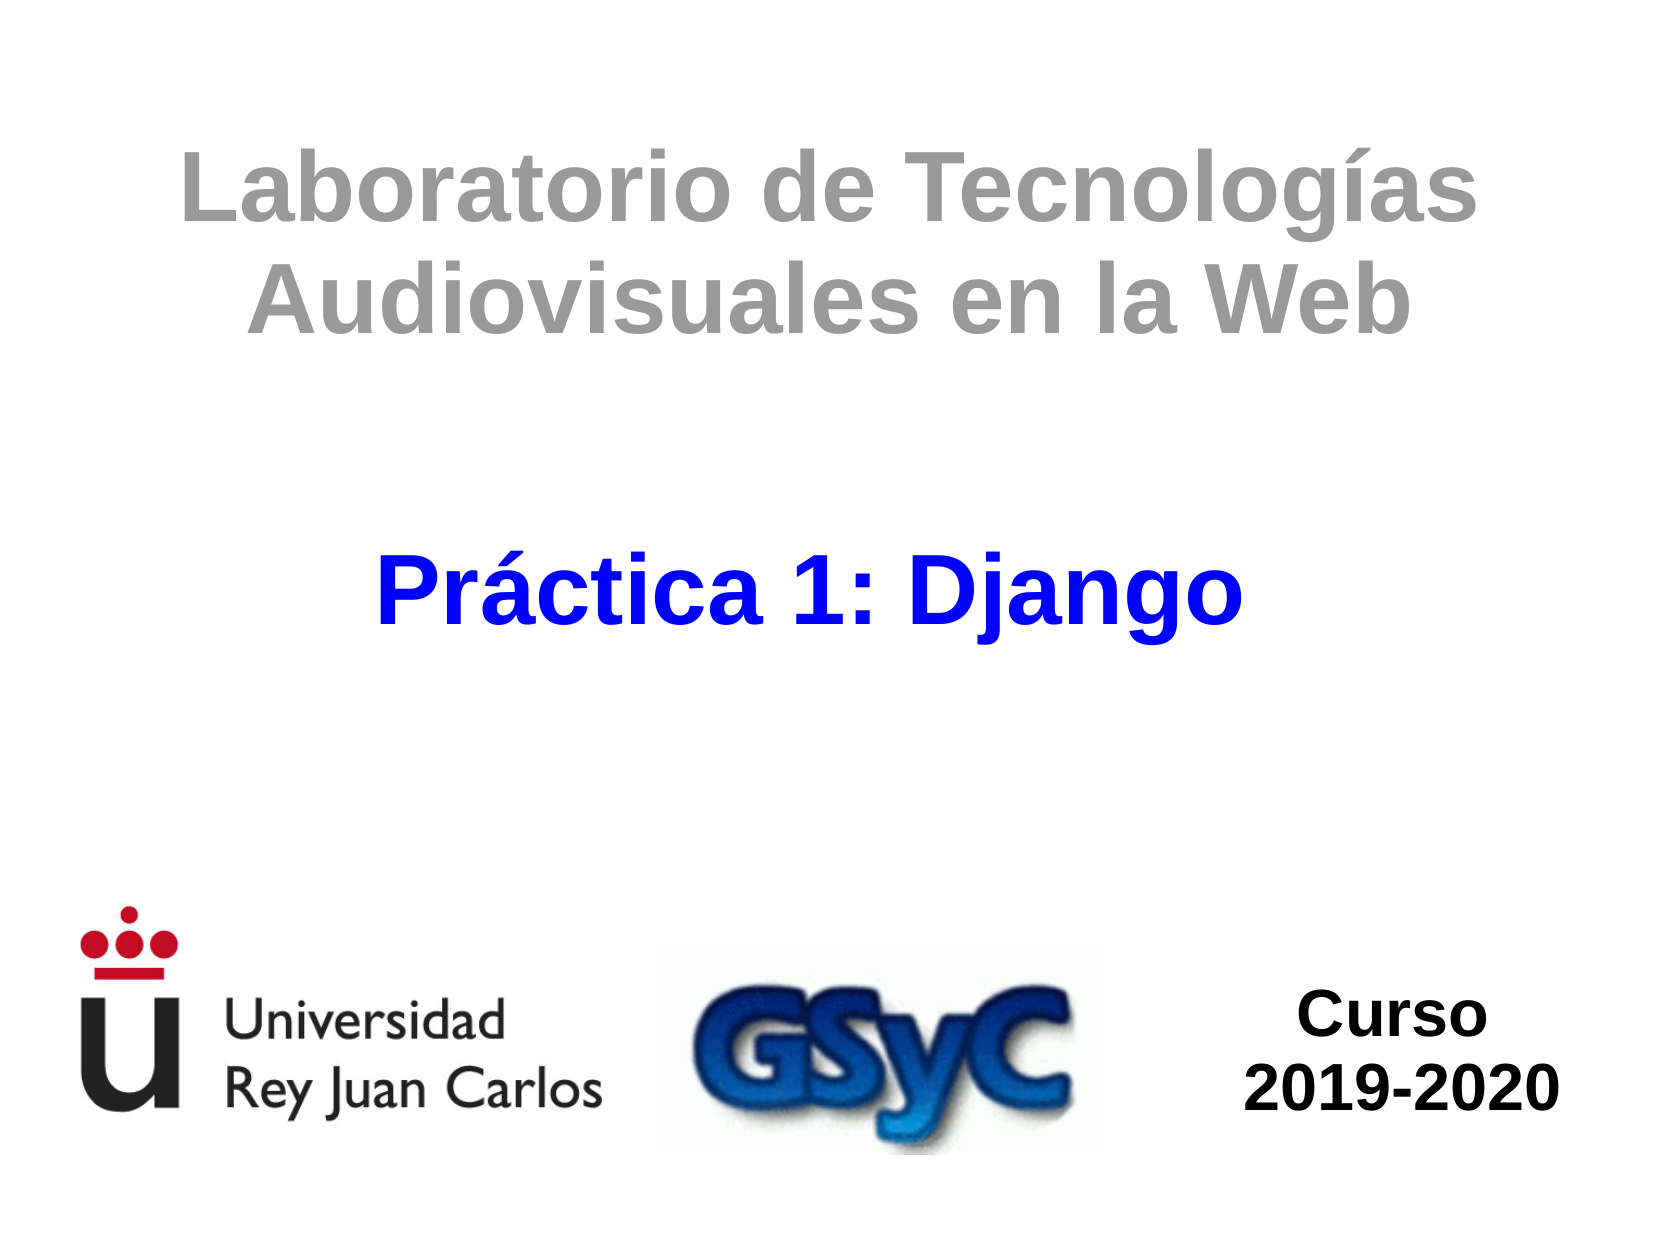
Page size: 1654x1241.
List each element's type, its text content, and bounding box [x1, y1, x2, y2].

picture [46, 884, 631, 1141]
title Laboratorio de Tecnologías Audiovisuales en la Web [144, 75, 1516, 411]
title Curso 2019-2020 [1200, 975, 1606, 1126]
title Práctica 1: Django [135, 489, 1486, 691]
picture [653, 944, 1111, 1156]
